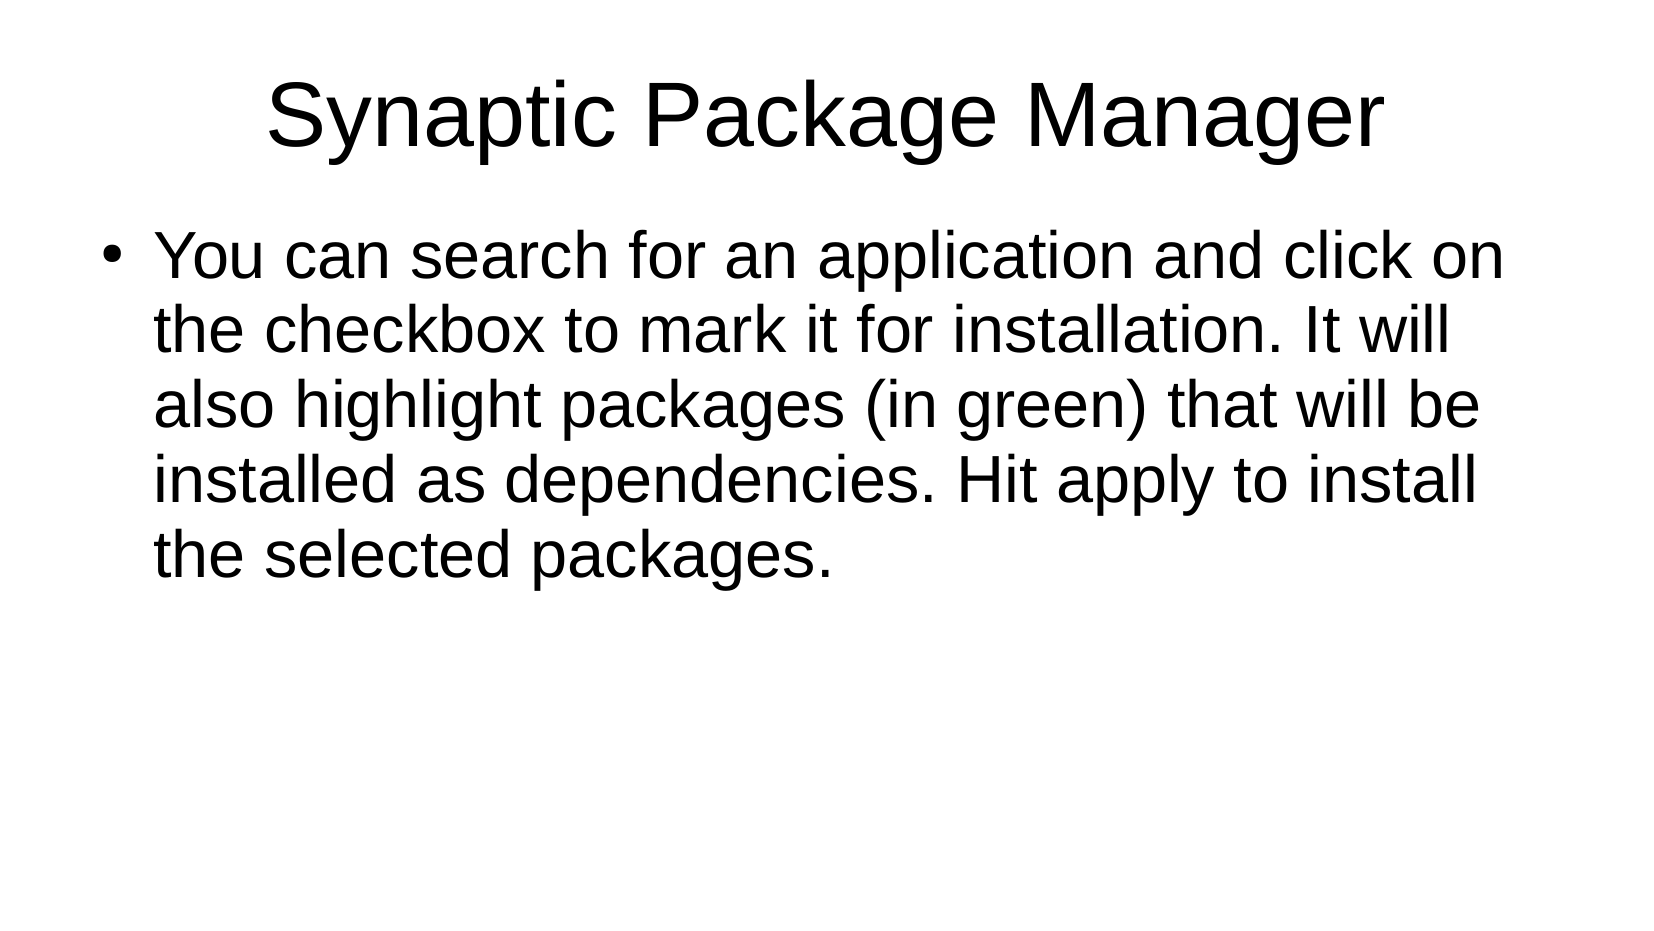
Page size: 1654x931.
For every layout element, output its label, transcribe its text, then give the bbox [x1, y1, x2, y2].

list You can search for an application and click on the checkbox to mark it for installation. It will also highlight packages (in green) that will be installed as dependencies. Hit apply to install the selected packages. [82, 217, 1571, 758]
title Synaptic Package Manager [82, 37, 1571, 193]
